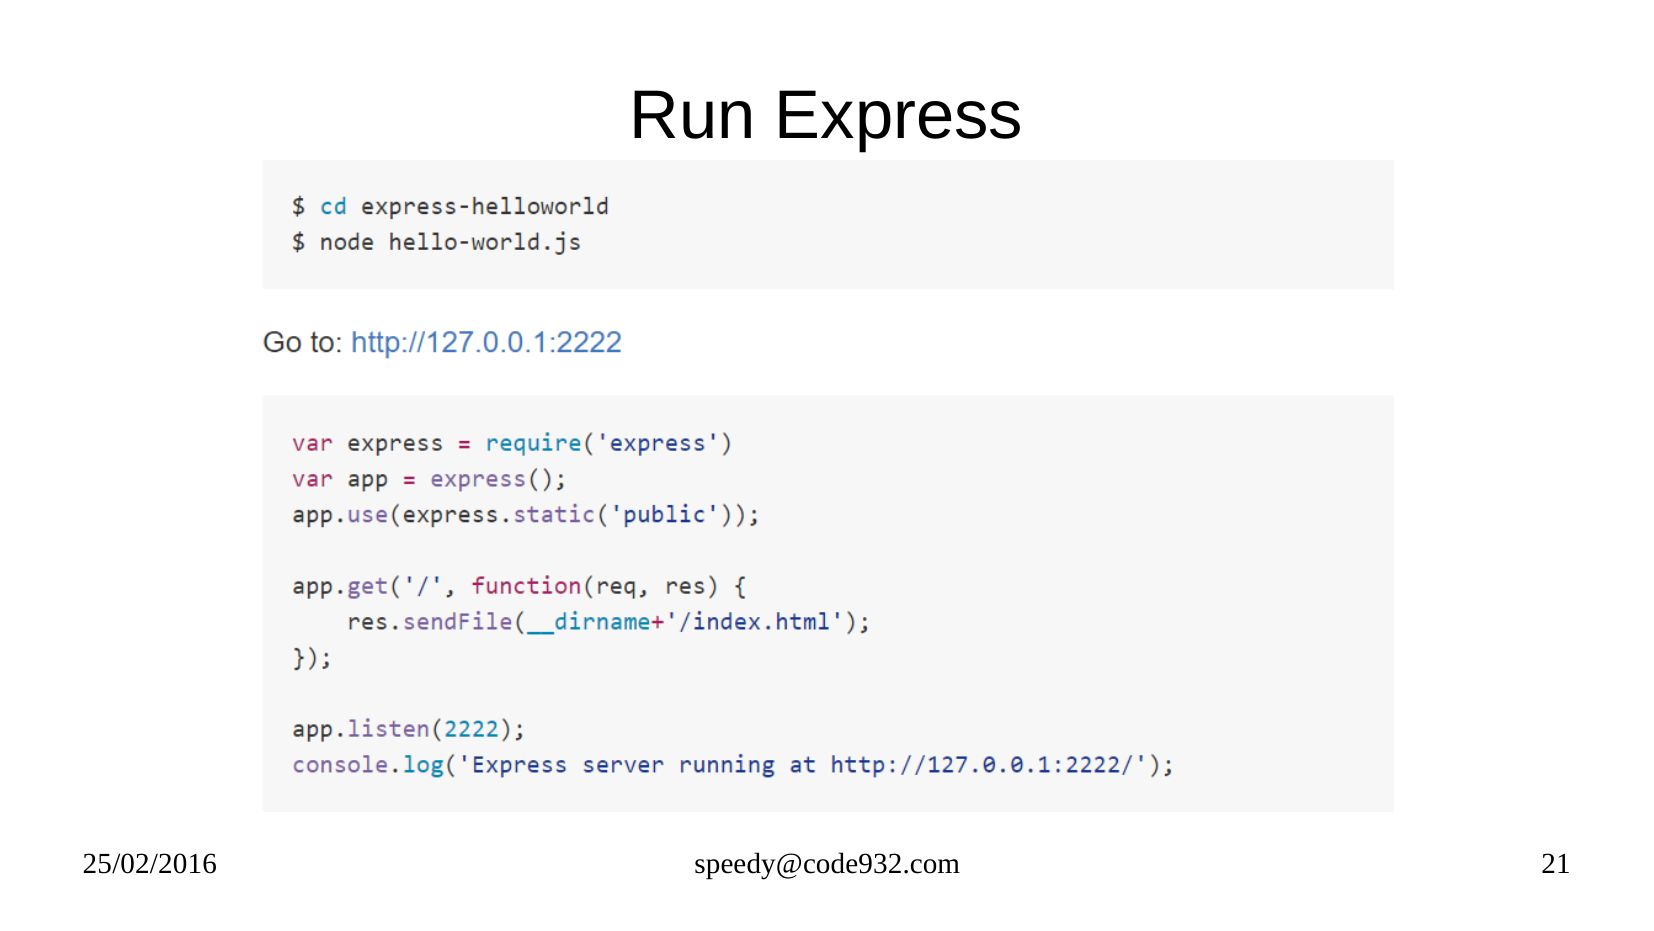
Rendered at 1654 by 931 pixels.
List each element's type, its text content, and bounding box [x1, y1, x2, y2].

picture [260, 160, 1394, 812]
title Run Express [82, 37, 1571, 193]
